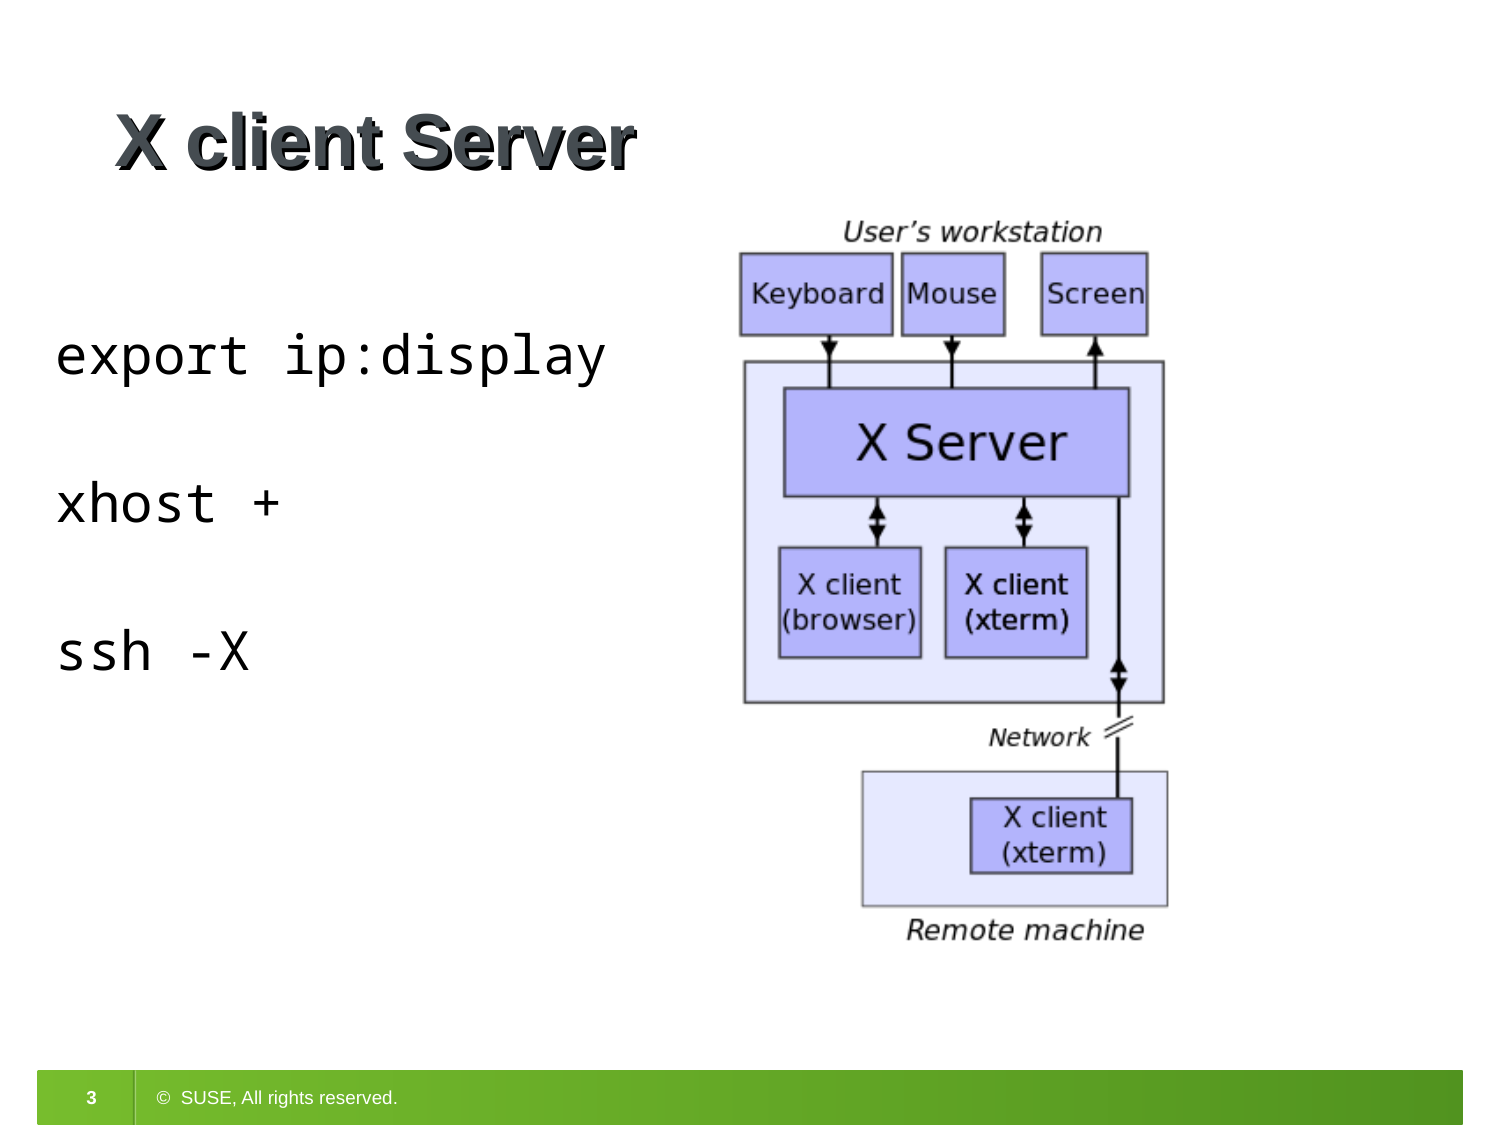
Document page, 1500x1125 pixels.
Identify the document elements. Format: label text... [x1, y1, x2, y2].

title X client Server [114, 59, 1351, 222]
text_box export ip:display xhost + ssh -X [71, 251, 658, 933]
picture [734, 222, 1174, 951]
